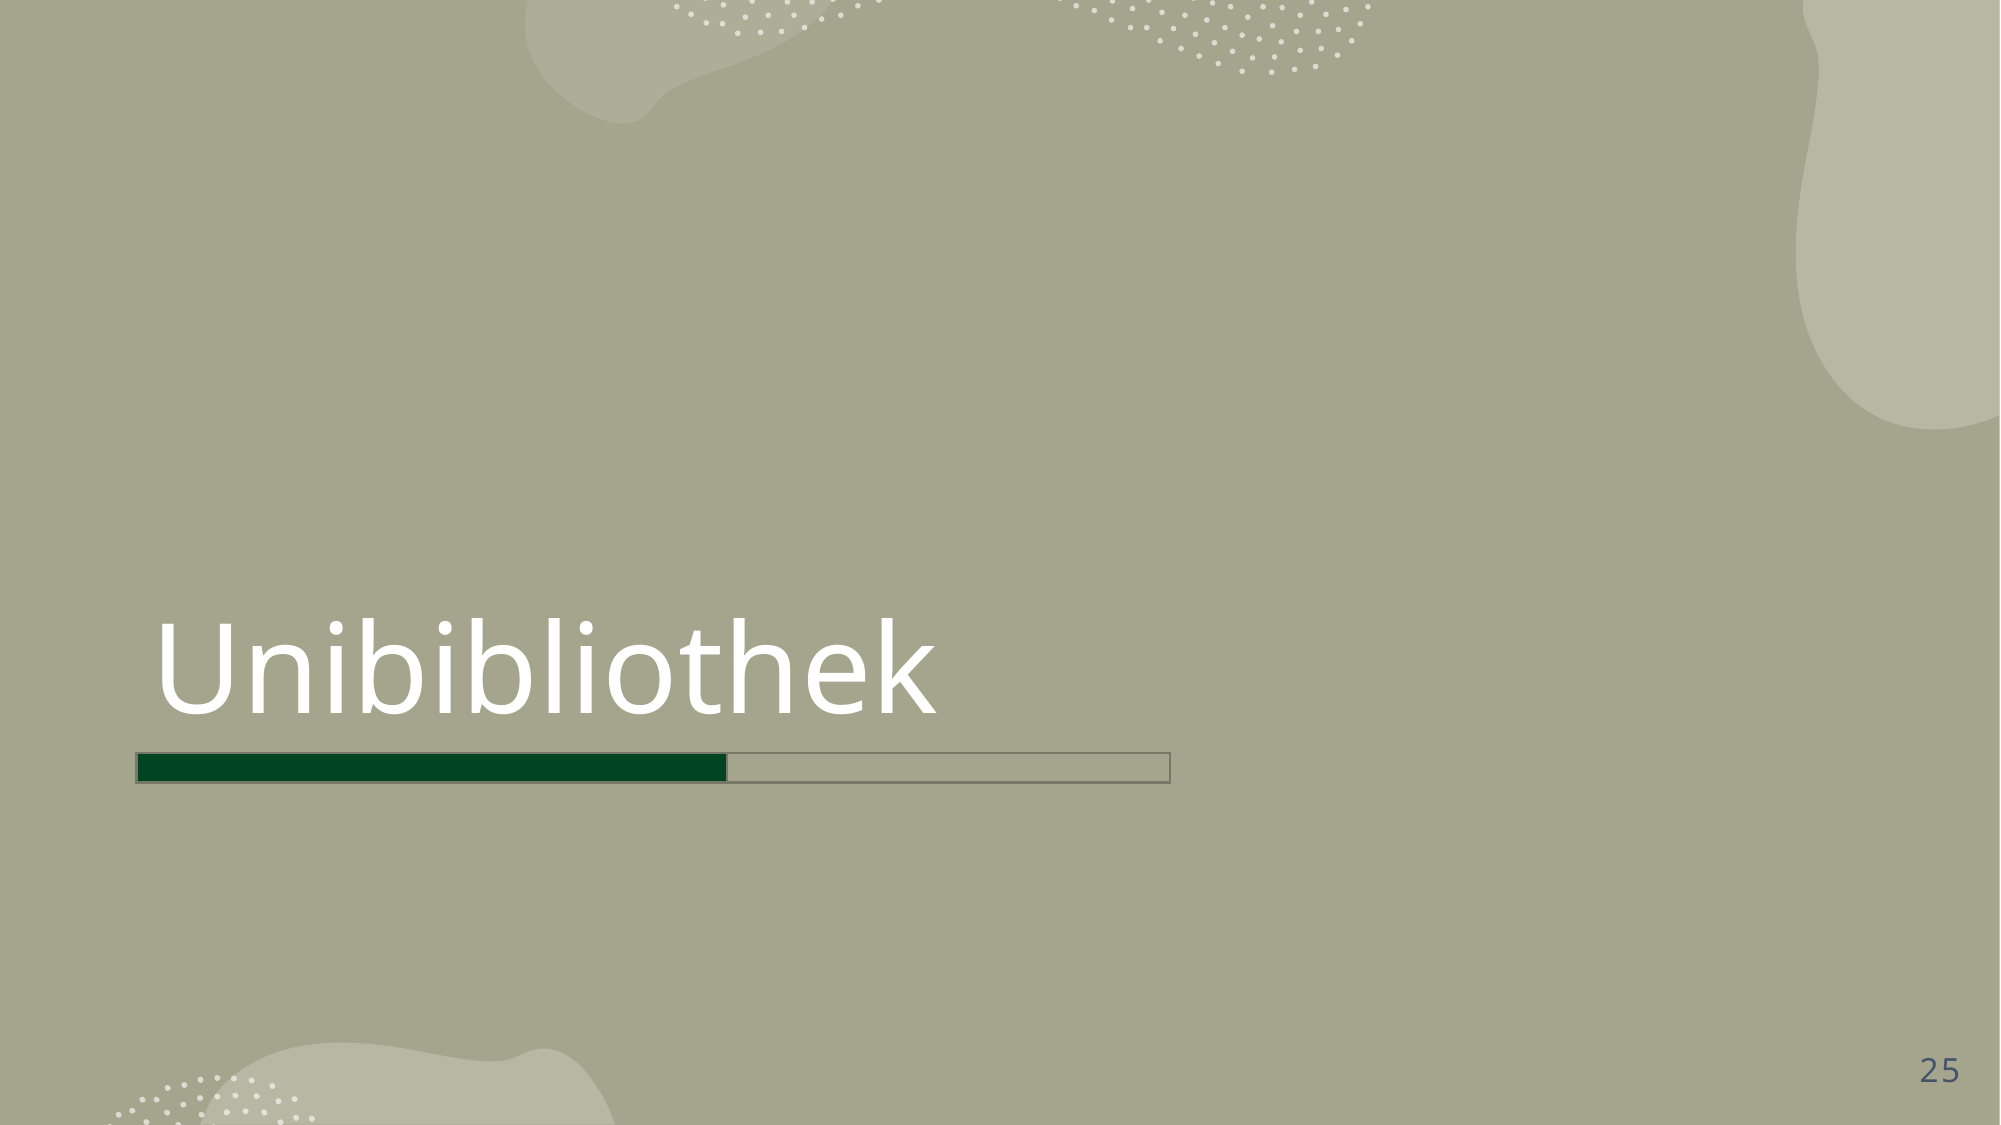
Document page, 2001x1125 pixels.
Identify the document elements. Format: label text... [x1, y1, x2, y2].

text_box [136, 753, 726, 782]
title Unibibliothek [136, 280, 1862, 749]
text_box [1887, 1019, 1993, 1125]
